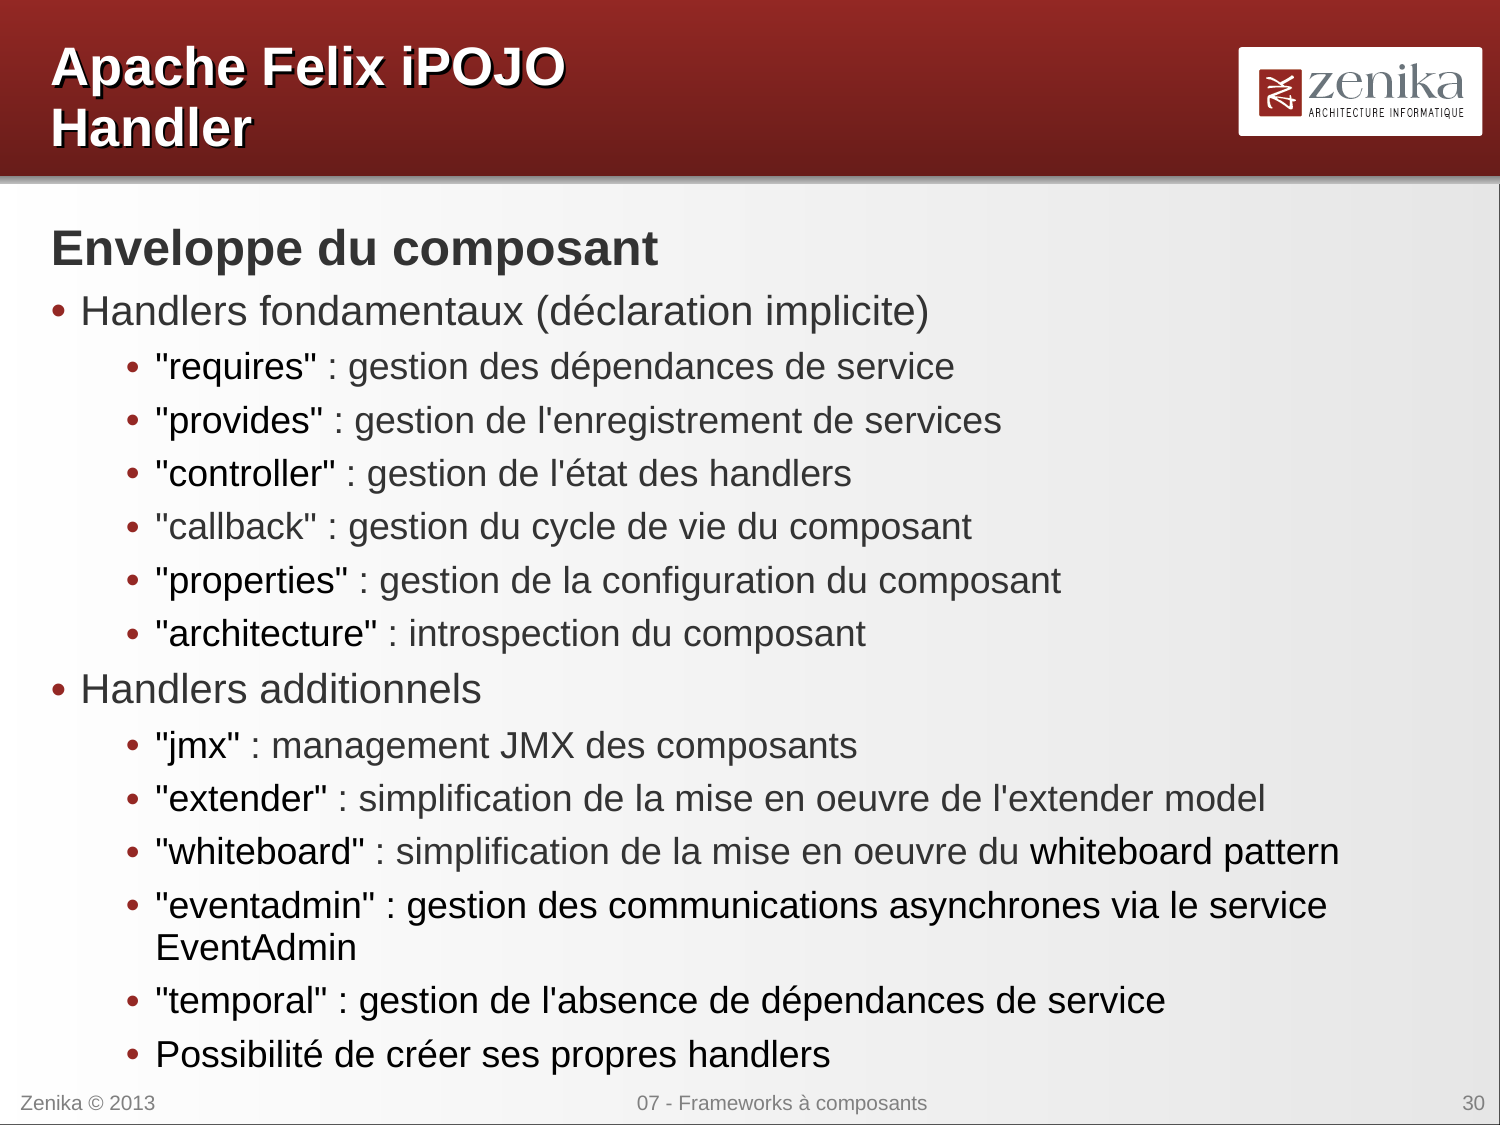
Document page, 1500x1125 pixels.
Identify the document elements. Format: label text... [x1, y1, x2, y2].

title Apache Felix iPOJO Handler [50, 15, 1206, 180]
list Enveloppe du composant Handlers fondamentaux (déclaration implicite) "requires" : gestion des dépendances de service "provides" : gestion de l'enregistrement de services "controller" : gestion de l'état des handlers "callback" : gestion du cycle de vie du composant "properties" : gestion de la configuration du composant "architecture" : introspection du composant Handlers additionnels "jmx" : management JMX des composants "extender" : simplification de la mise en oeuvre de l'extender model "whiteboard" : simplification de la mise en oeuvre du whiteboard pattern "eventadmin" : gestion des communications asynchrones via le service EventAdmin "temporal" : gestion de l'absence de dépendances de service Possibilité de créer ses propres handlers [50, 220, 1435, 1079]
picture [1257, 58, 1464, 125]
